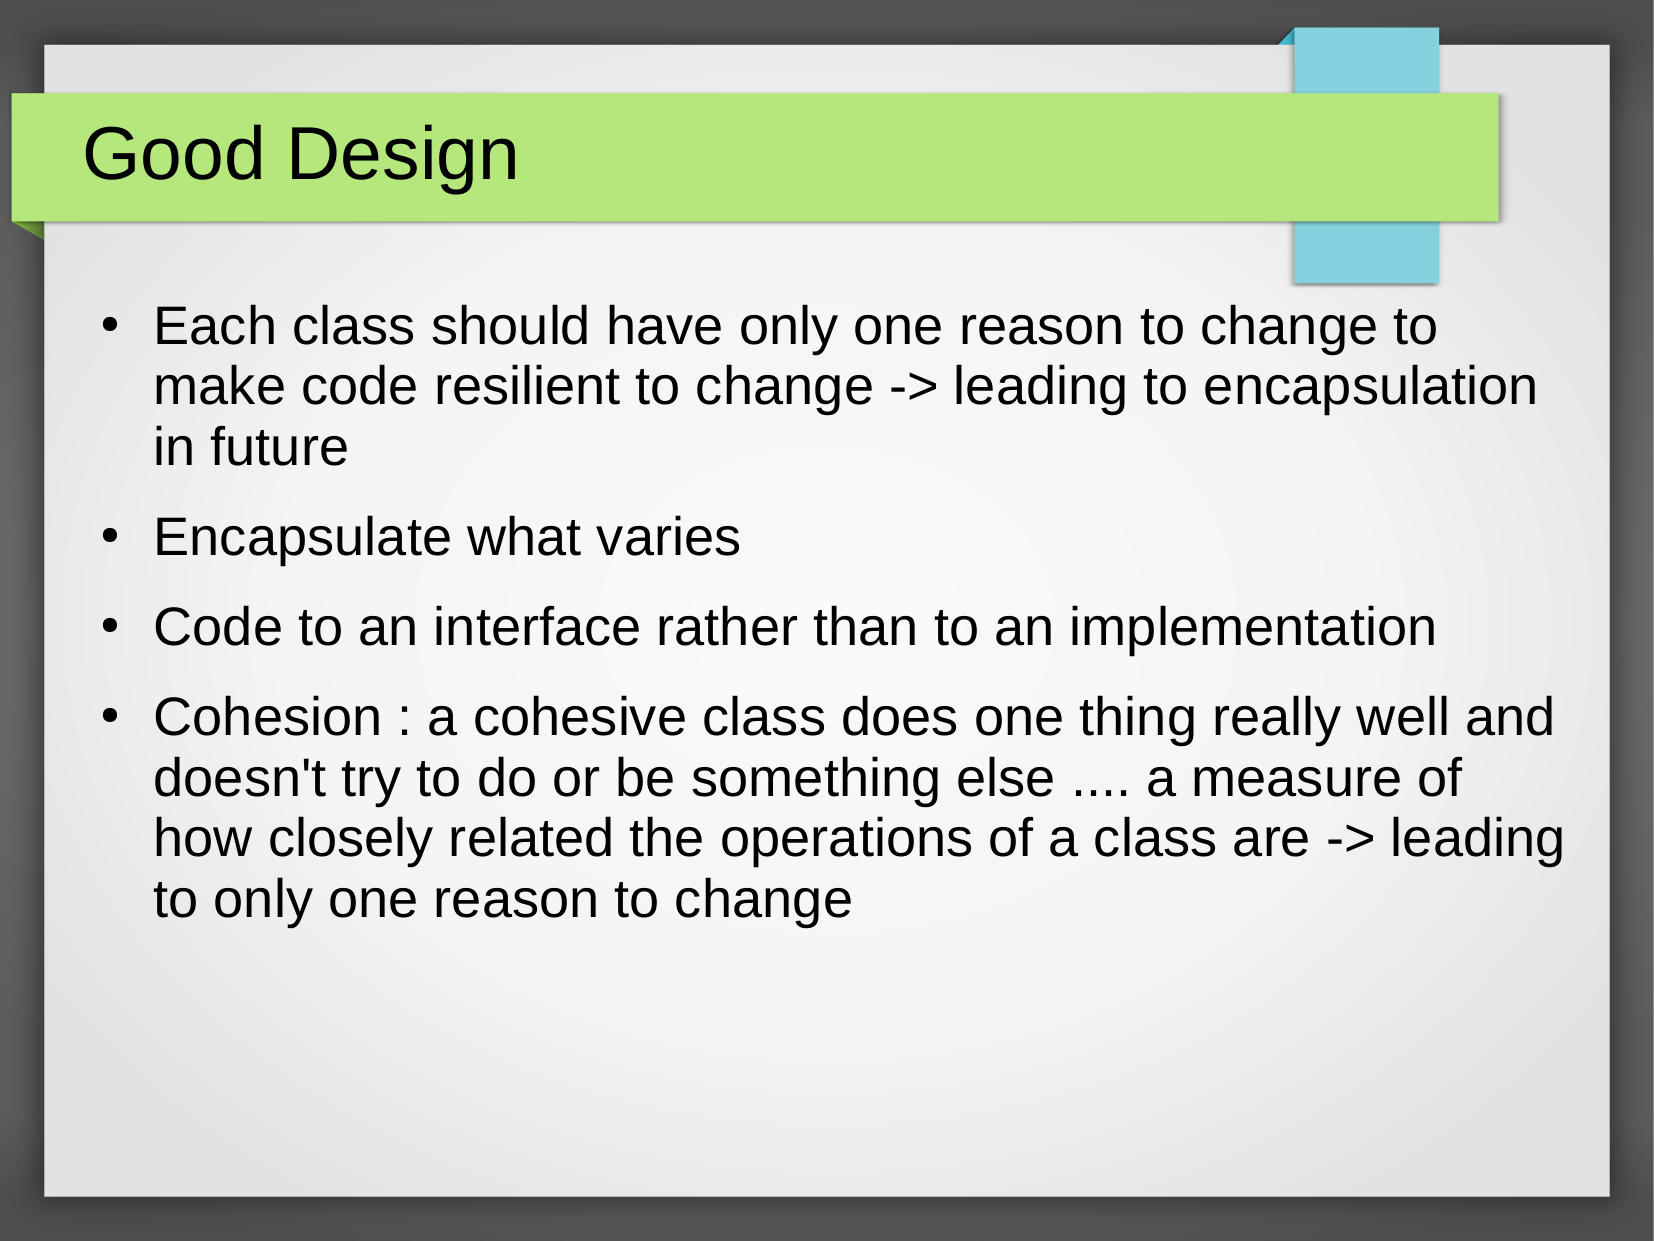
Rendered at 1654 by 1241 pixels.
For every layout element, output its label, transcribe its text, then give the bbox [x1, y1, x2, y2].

picture [0, 0, 1654, 1241]
list Each class should have only one reason to change to make code resilient to change -> leading to encapsulation in future Encapsulate what varies Code to an interface rather than to an implementation Cohesion : a cohesive class does one thing really well and doesn't try to do or be something else .... a measure of how closely related the operations of a class are -> leading to only one reason to change [82, 295, 1571, 1015]
title Good Design [82, 94, 1264, 213]
